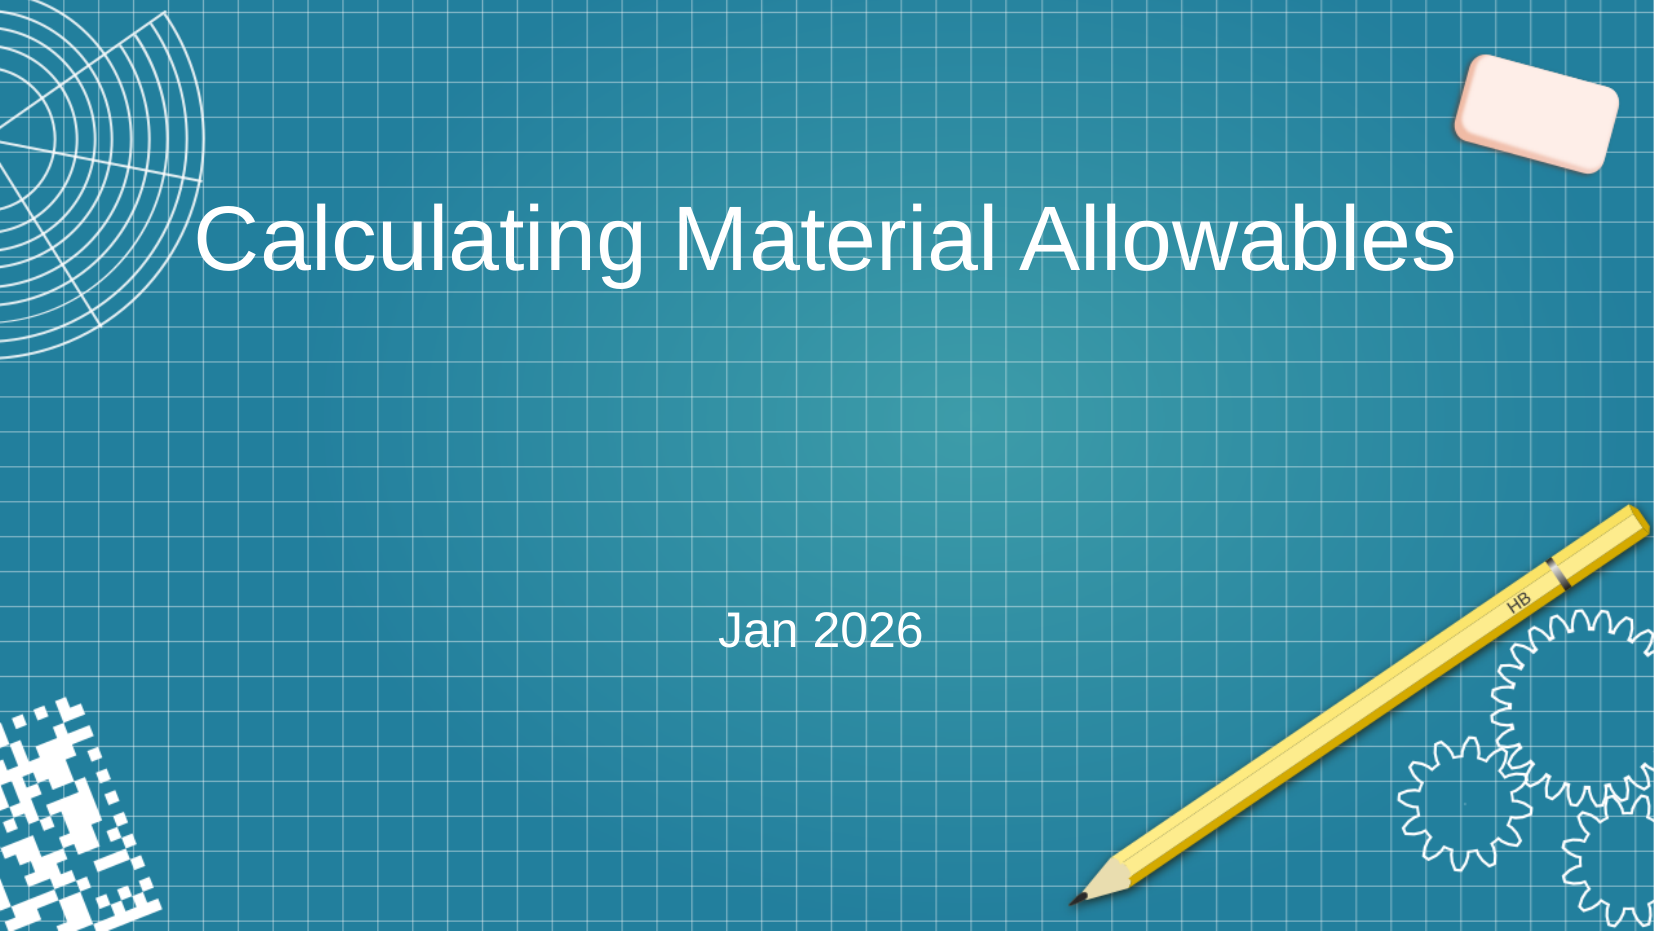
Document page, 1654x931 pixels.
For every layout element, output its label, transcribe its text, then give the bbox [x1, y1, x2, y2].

picture [0, 0, 1654, 931]
subtitle Jan 2026 [76, 404, 1565, 857]
title Calculating Material Allowables [82, 132, 1571, 346]
